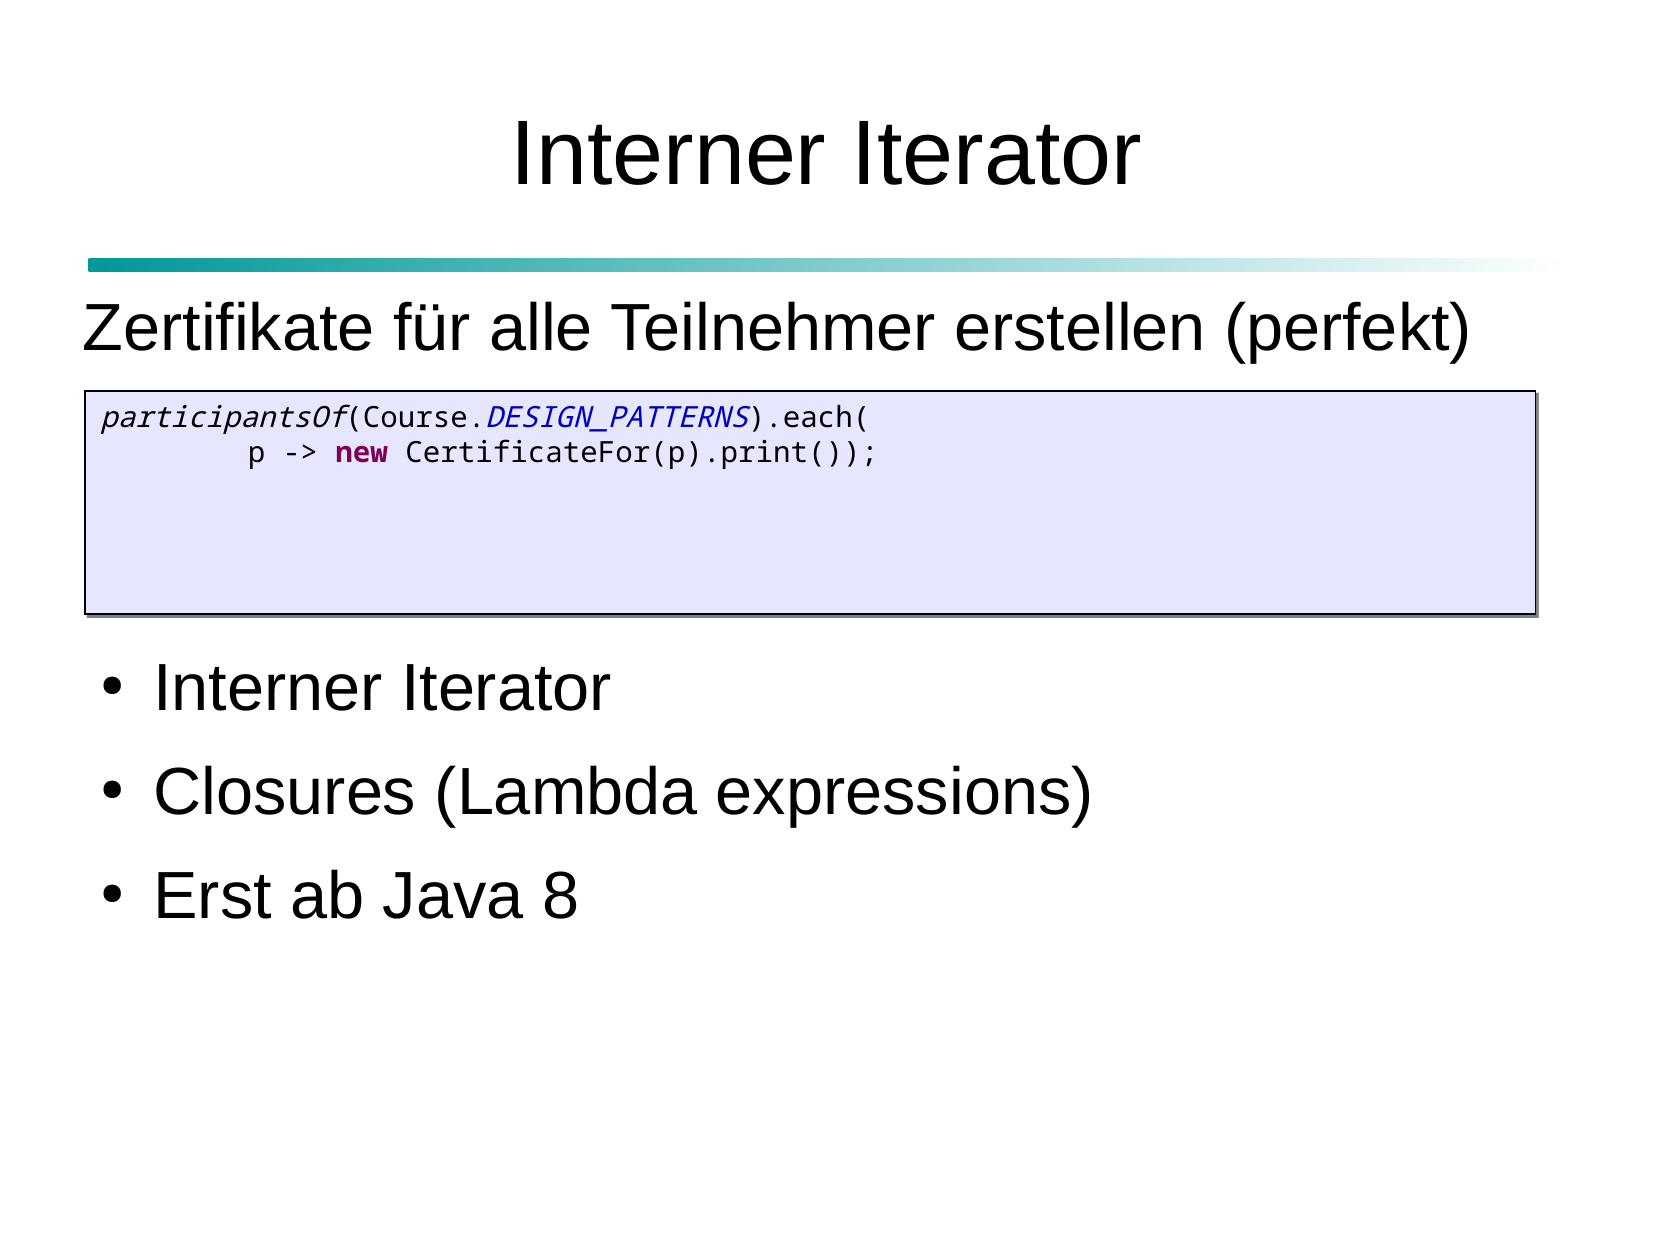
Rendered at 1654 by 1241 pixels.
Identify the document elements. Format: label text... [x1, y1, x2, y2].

list Zertifikate für alle Teilnehmer erstellen (perfekt) [82, 290, 1571, 366]
list Interner Iterator Closures (Lambda expressions) Erst ab Java 8 [82, 649, 1571, 1211]
text_box participantsOf(Course.DESIGN_PATTERNS).each( p -> new CertificateFor(p).print()); [84, 390, 1536, 615]
title Interner Iterator [82, 49, 1571, 257]
